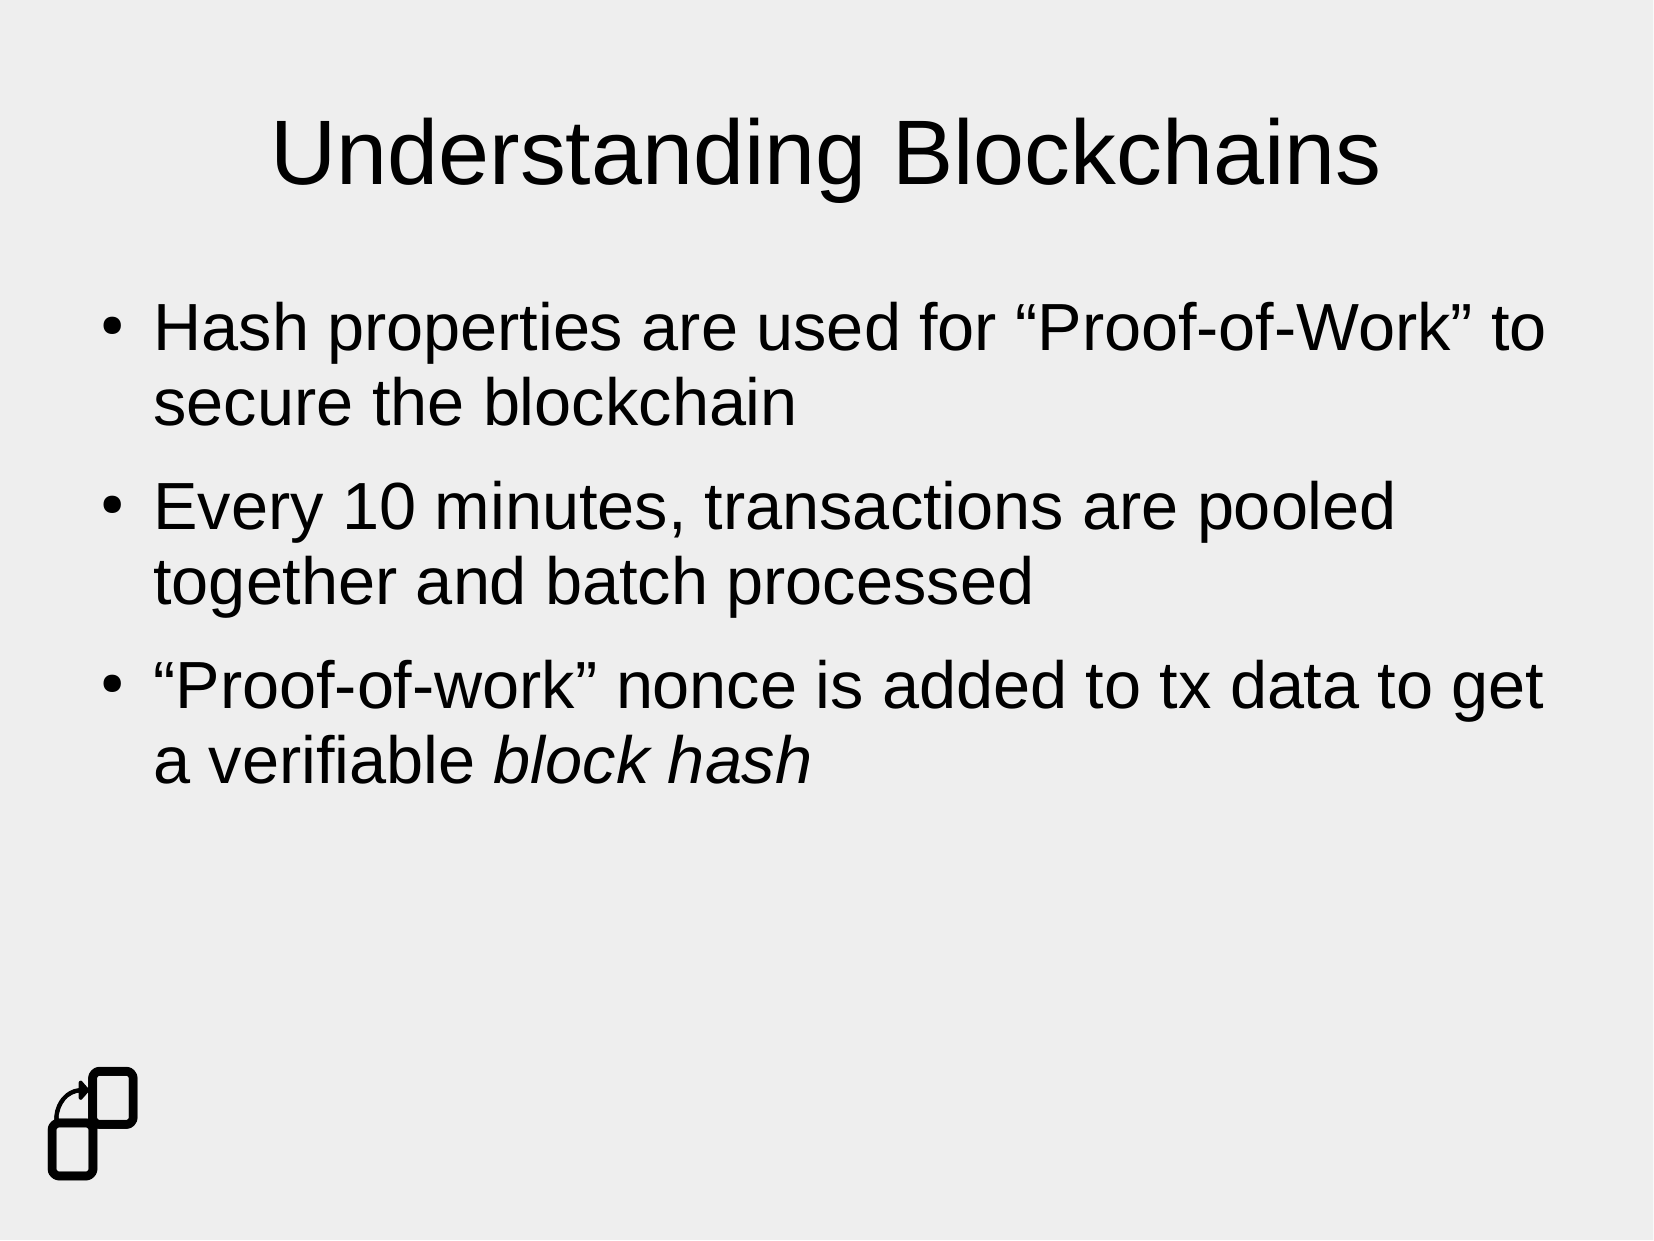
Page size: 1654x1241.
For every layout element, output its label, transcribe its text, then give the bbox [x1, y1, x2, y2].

title Understanding Blockchains [82, 49, 1571, 257]
picture [30, 1062, 153, 1186]
list Hash properties are used for “Proof-of-Work” to secure the blockchain Every 10 minutes, transactions are pooled together and batch processed “Proof-of-work” nonce is added to tx data to get a verifiable block hash [82, 290, 1571, 1036]
